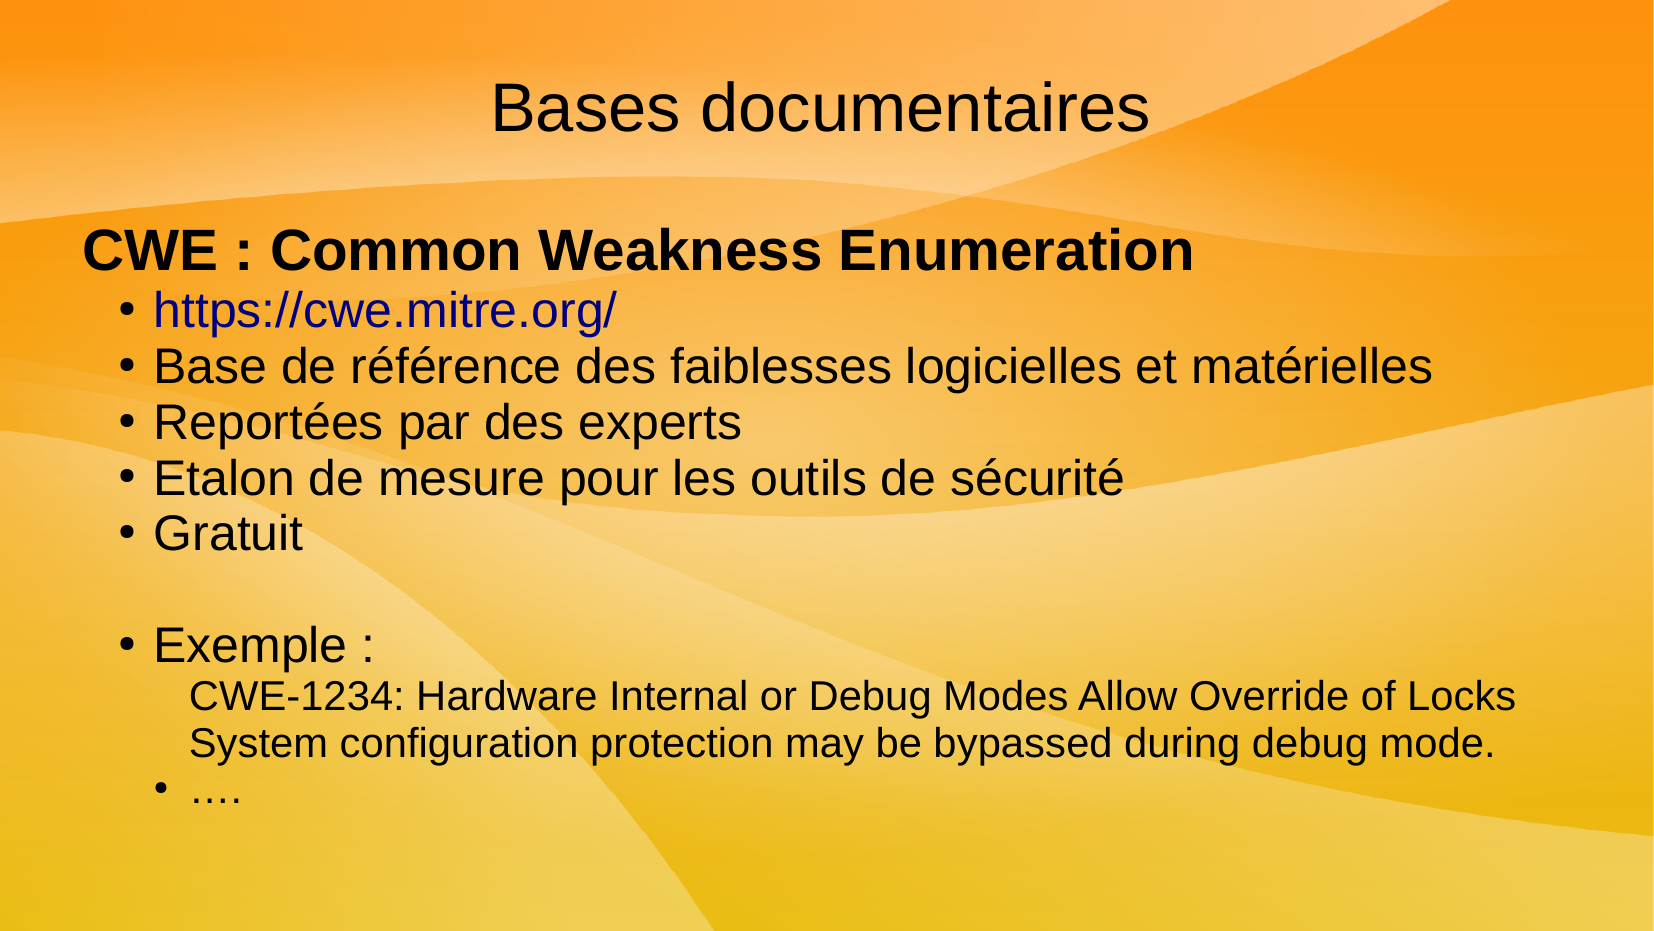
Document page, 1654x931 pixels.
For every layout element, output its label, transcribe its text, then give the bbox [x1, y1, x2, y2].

title Bases documentaires [76, 29, 1565, 185]
subtitle CWE : Common Weakness Enumeration https://cwe.mitre.org/ Base de référence des faiblesses logicielles et matérielles Reportées par des experts Etalon de mesure pour les outils de sécurité Gratuit Exemple : CWE-1234: Hardware Internal or Debug Modes Allow Override of Locks System configuration protection may be bypassed during debug mode. …. [82, 217, 1571, 916]
picture [0, 0, 1654, 931]
